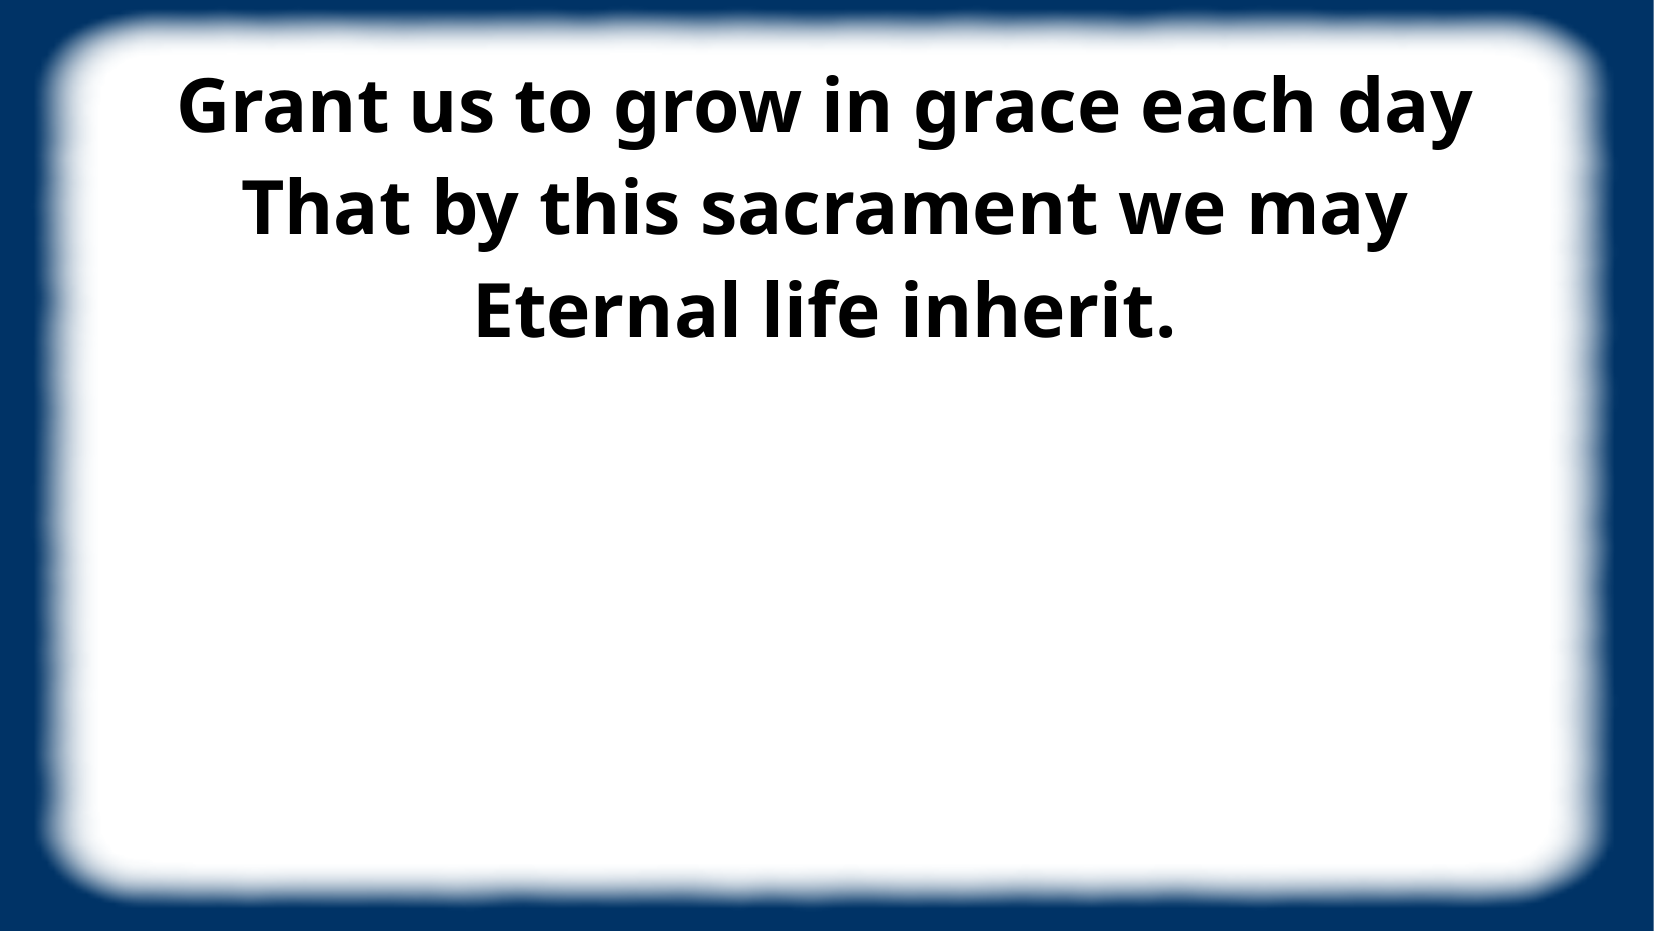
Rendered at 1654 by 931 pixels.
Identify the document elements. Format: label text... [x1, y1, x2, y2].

picture [0, 0, 1654, 931]
text_box Grant us to grow in grace each day That by this sacrament we may Eternal life inherit. [75, 45, 1576, 391]
